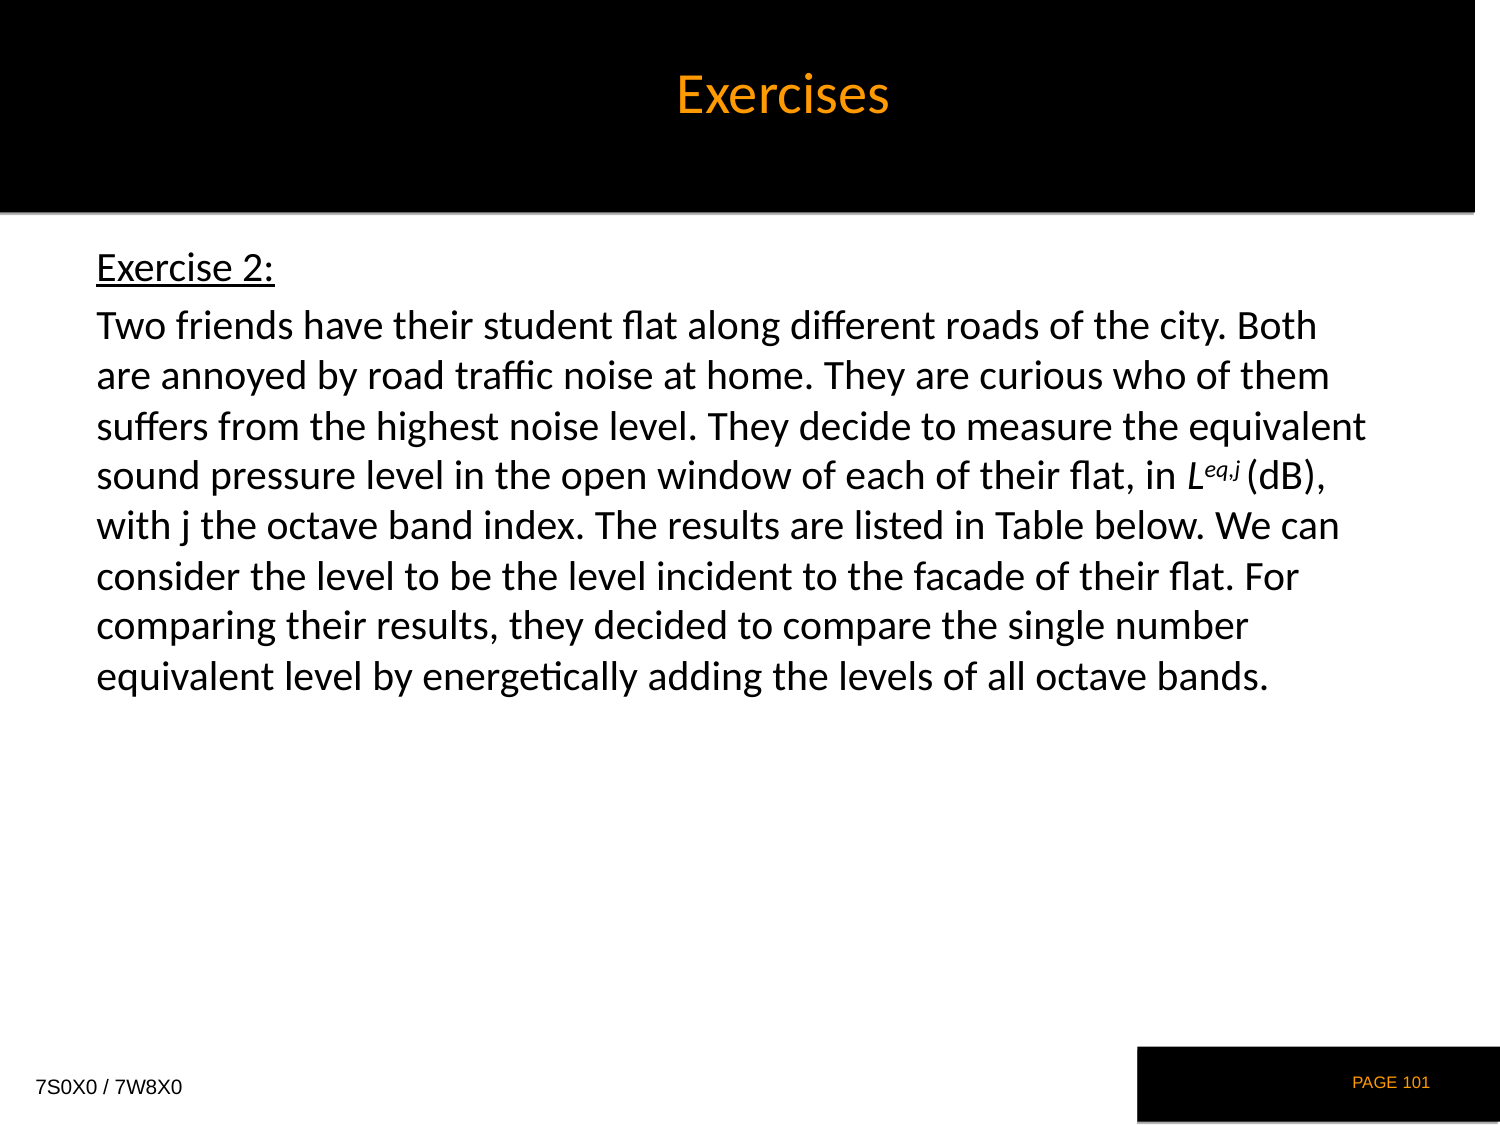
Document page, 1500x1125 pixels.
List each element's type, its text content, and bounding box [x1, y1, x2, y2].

text_box [1137, 1046, 1500, 1122]
text_box [0, 0, 1475, 213]
list Exercise 2: Two friends have their student flat along different roads of the city. Both are annoyed by road traffic noise at home. They are curious who of them suffers from the highest noise level. They decide to measure the equivalent sound pressure level in the open window of each of their flat, in Leq,j (dB), with j the octave band index. The results are listed in Table below. We can consider the level to be the level incident to the facade of their flat. For comparing their results, they decided to compare the single number equivalent level by energetically adding the levels of all octave bands. [81, 232, 1394, 707]
text_box 7S0X0 / 7W8X0 [35, 1070, 626, 1102]
text_box Exercises [125, 48, 1442, 200]
text_box PAGE <number>1 [1352, 1066, 1453, 1098]
